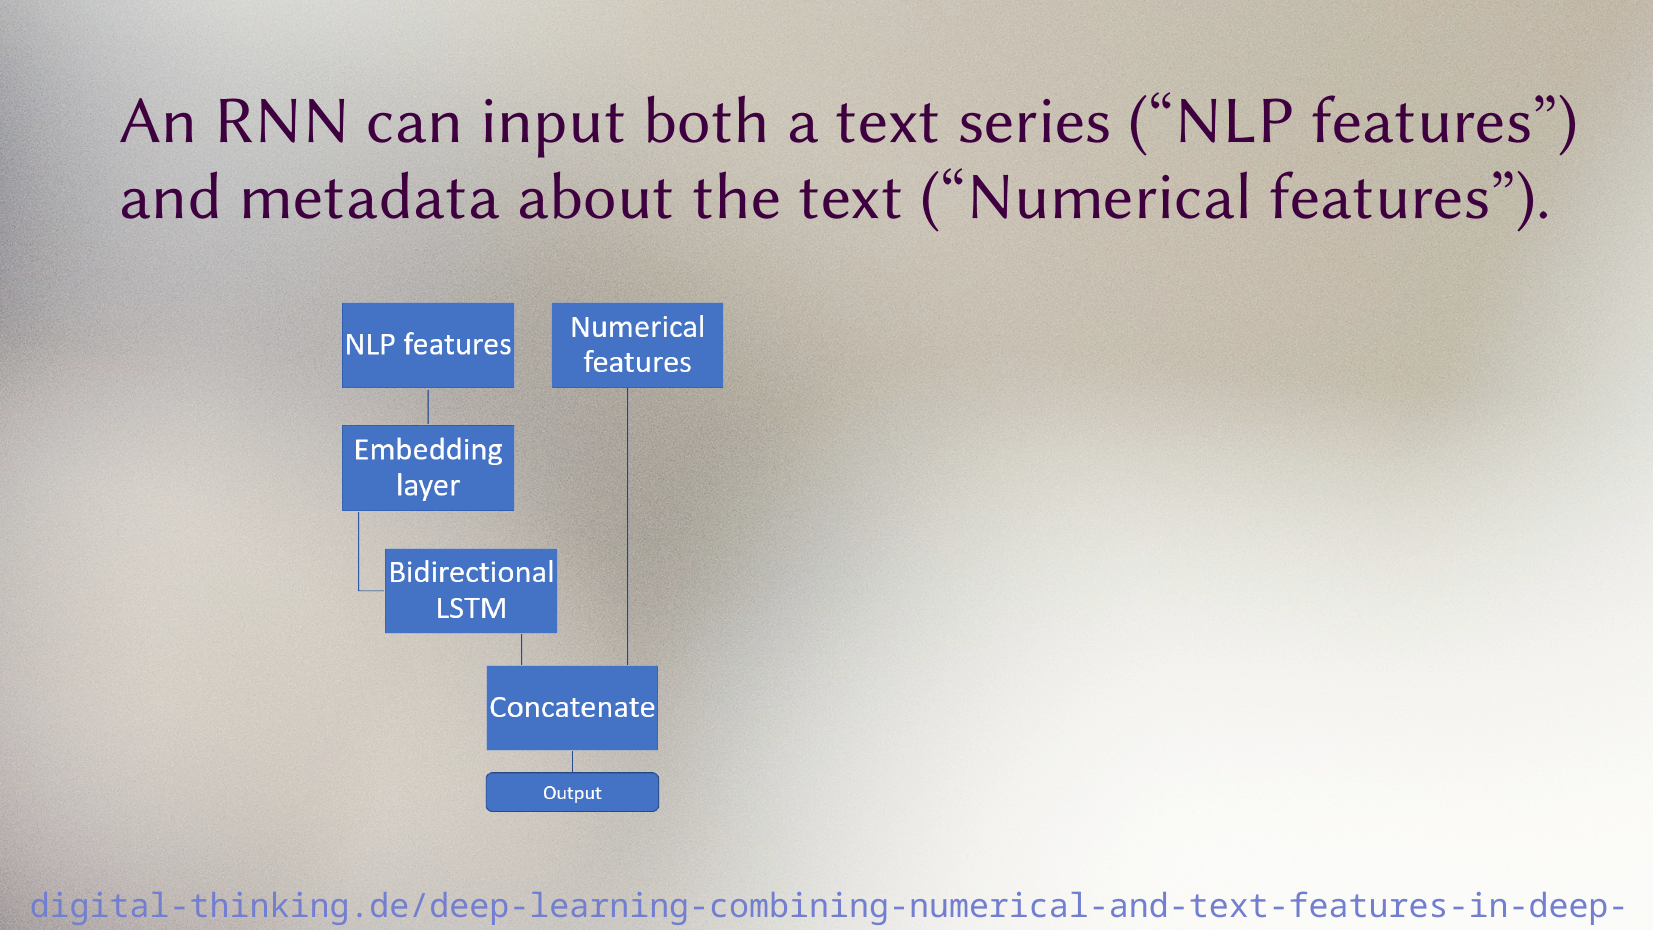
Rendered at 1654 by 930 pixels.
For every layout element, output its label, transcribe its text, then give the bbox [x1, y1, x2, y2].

text_box digital-thinking.de/deep-learning-combining-numerical-and-text-features-in-deep-neural-networks/ [14, 874, 1653, 930]
picture [314, 293, 748, 826]
text_box An RNN can input both a text series (“NLP features”) and metadata about the text (“Numerical features”). [104, 74, 1606, 285]
